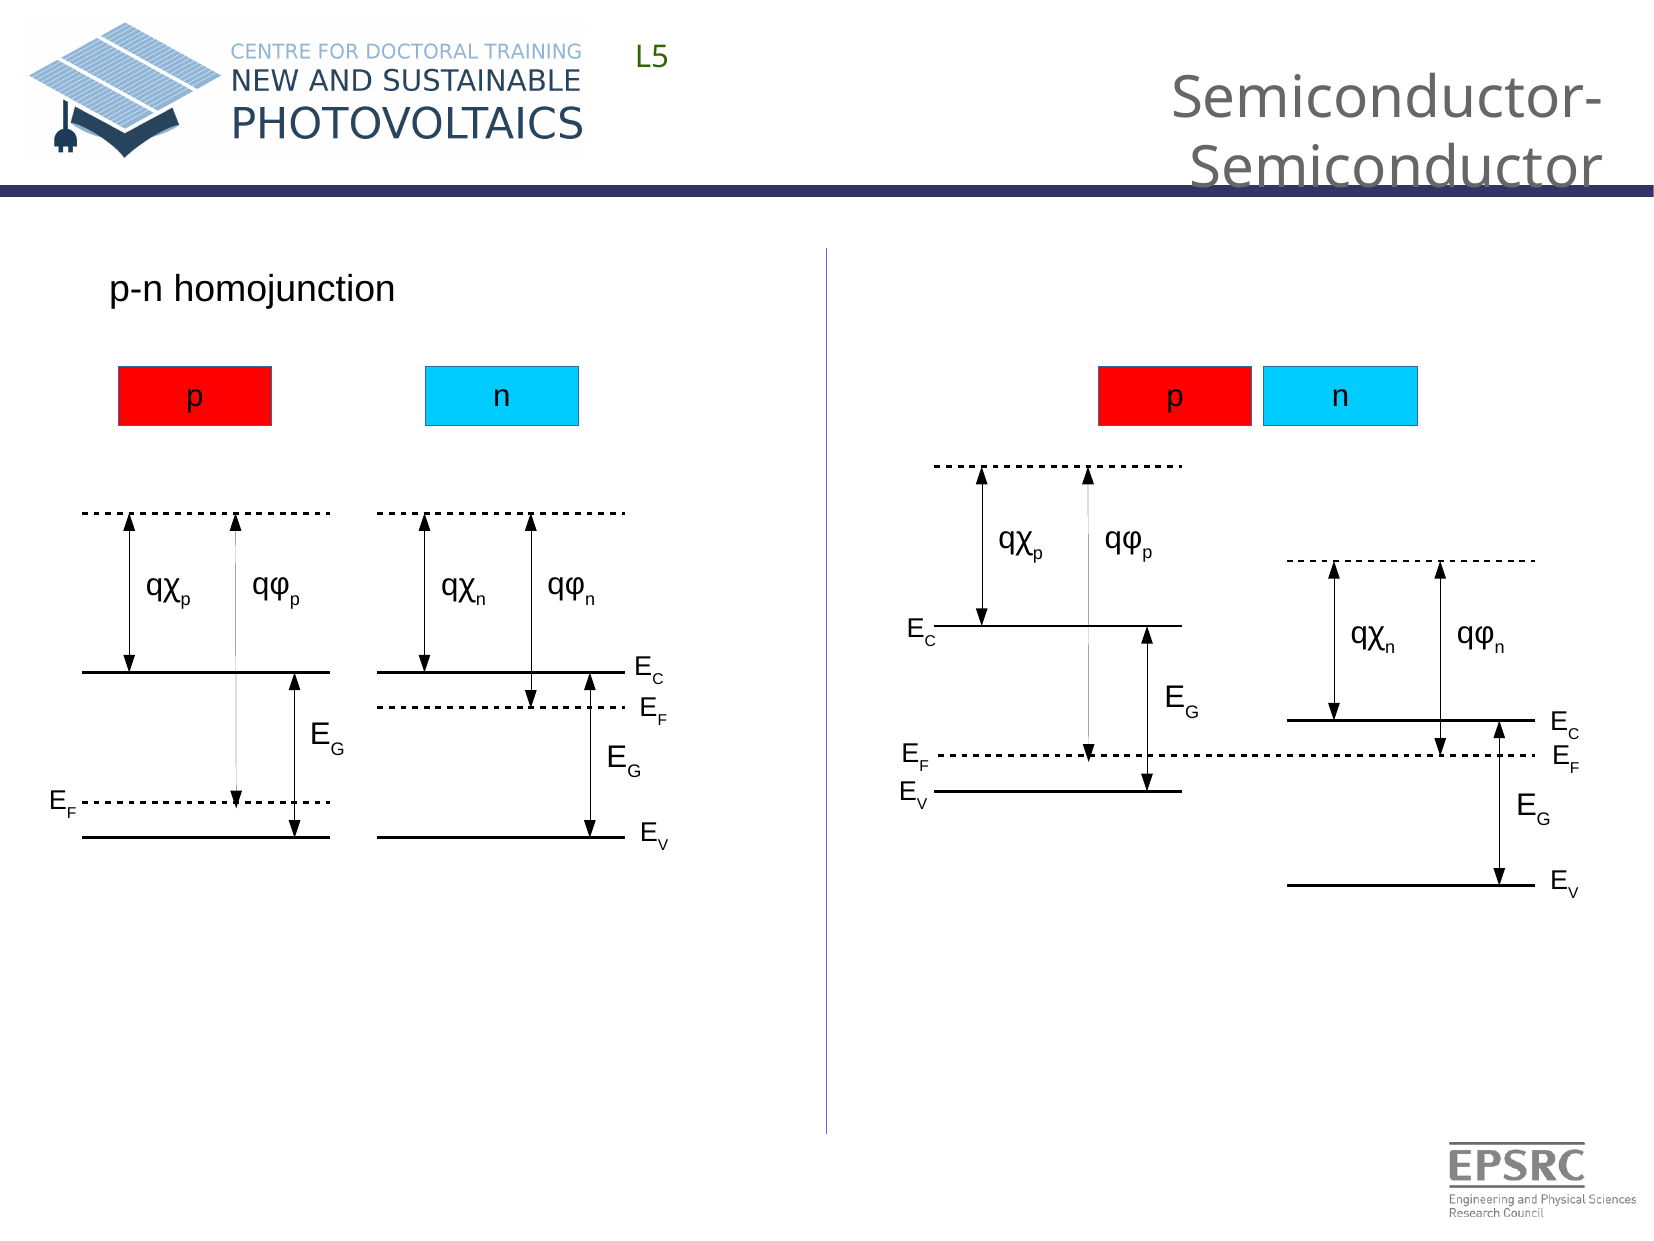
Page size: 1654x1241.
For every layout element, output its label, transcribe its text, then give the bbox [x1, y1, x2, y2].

text_box EG [591, 731, 657, 790]
text_box L5 [620, 29, 880, 80]
text_box n [425, 366, 579, 426]
text_box Semiconductor-Semiconductor [767, 51, 1618, 142]
text_box EV [884, 768, 943, 821]
text_box p-n homojunction [94, 259, 411, 317]
text_box p [118, 366, 272, 426]
text_box EF [34, 777, 92, 832]
text_box EG [1501, 779, 1566, 838]
text_box EG [1149, 672, 1215, 730]
text_box p [1098, 366, 1252, 426]
text_box EV [1535, 857, 1594, 910]
text_box EC [619, 643, 679, 696]
text_box EC [1535, 698, 1595, 756]
text_box qχp [131, 554, 207, 612]
text_box qφn [532, 559, 610, 618]
picture [1449, 1142, 1636, 1217]
text_box qχn [1335, 602, 1411, 660]
text_box EG [295, 709, 360, 768]
picture [19, 17, 591, 166]
text_box EF [624, 684, 682, 736]
text_box qφn [1442, 607, 1520, 665]
text_box qχn [426, 554, 502, 612]
text_box EV [625, 809, 684, 862]
text_box EF [886, 730, 944, 786]
text_box qφp [1089, 512, 1168, 571]
text_box qχp [983, 507, 1059, 566]
text_box EF [1537, 756, 1595, 784]
text_box qφp [237, 559, 315, 618]
text_box n [1263, 366, 1418, 426]
text_box EC [891, 605, 952, 658]
